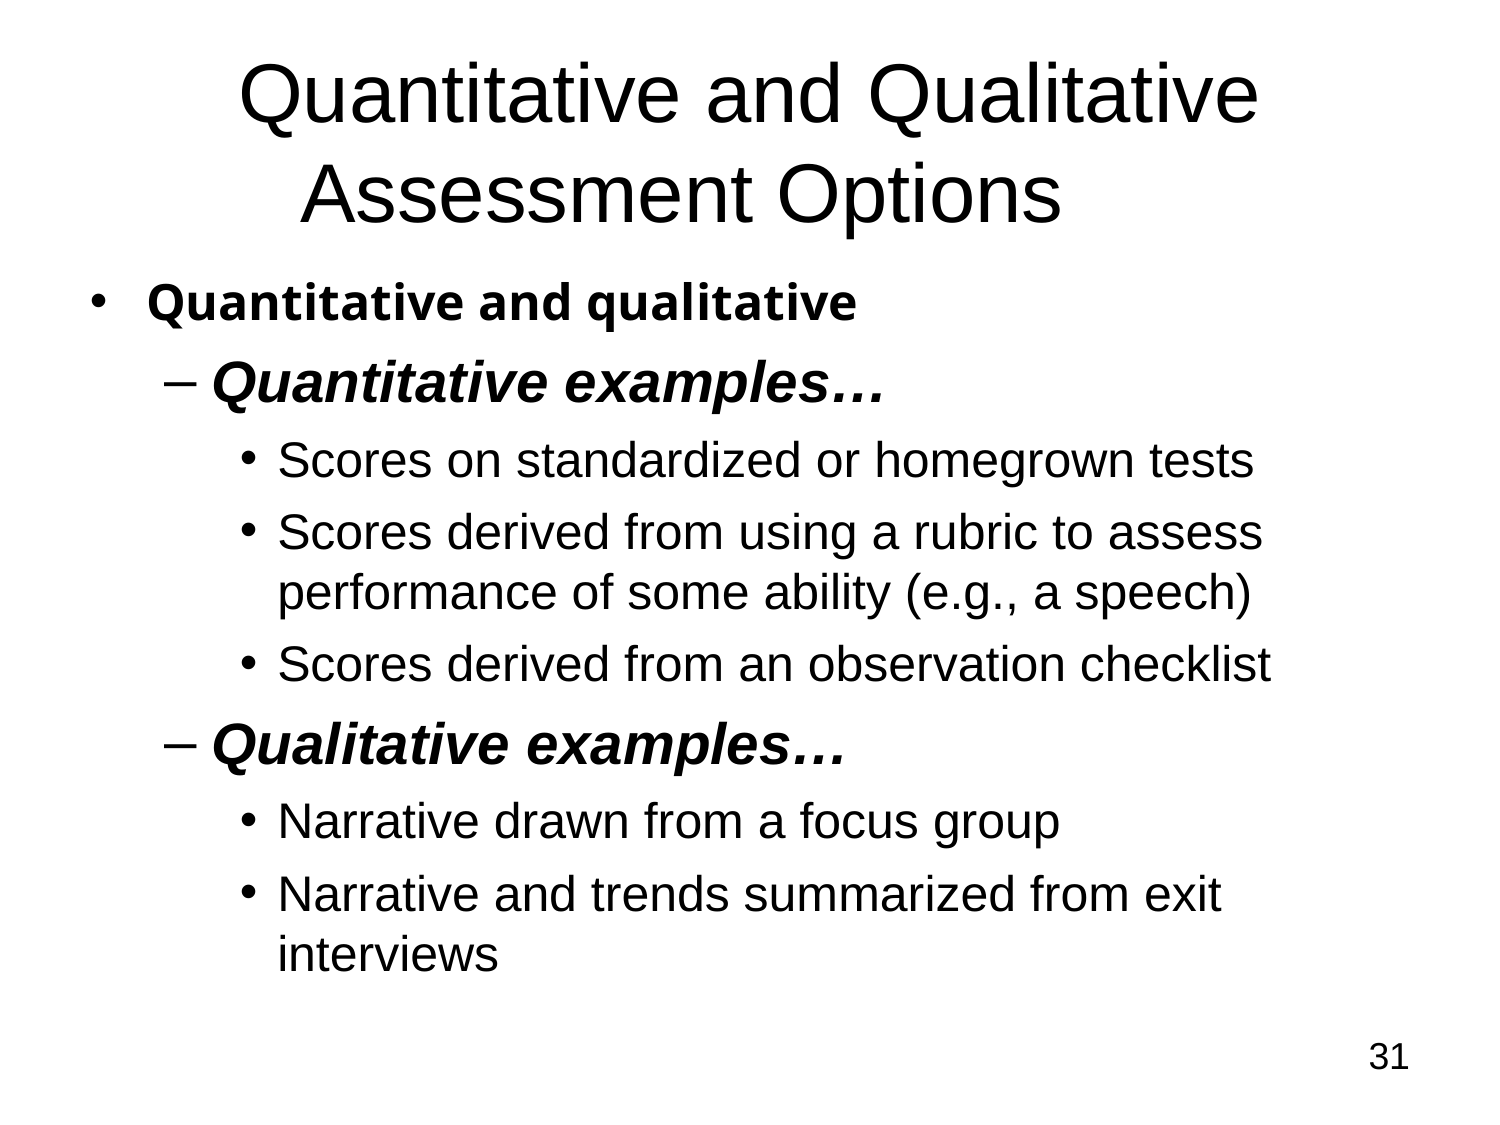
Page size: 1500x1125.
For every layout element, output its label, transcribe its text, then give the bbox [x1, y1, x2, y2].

title Quantitative and Qualitative Assessment Options [75, 45, 1426, 233]
list Quantitative and qualitative Quantitative examples… Scores on standardized or homegrown tests Scores derived from using a rubric to assess performance of some ability (e.g., a speech) Scores derived from an observation checklist Qualitative examples… Narrative drawn from a focus group Narrative and trends summarized from exit interviews [75, 262, 1426, 1005]
